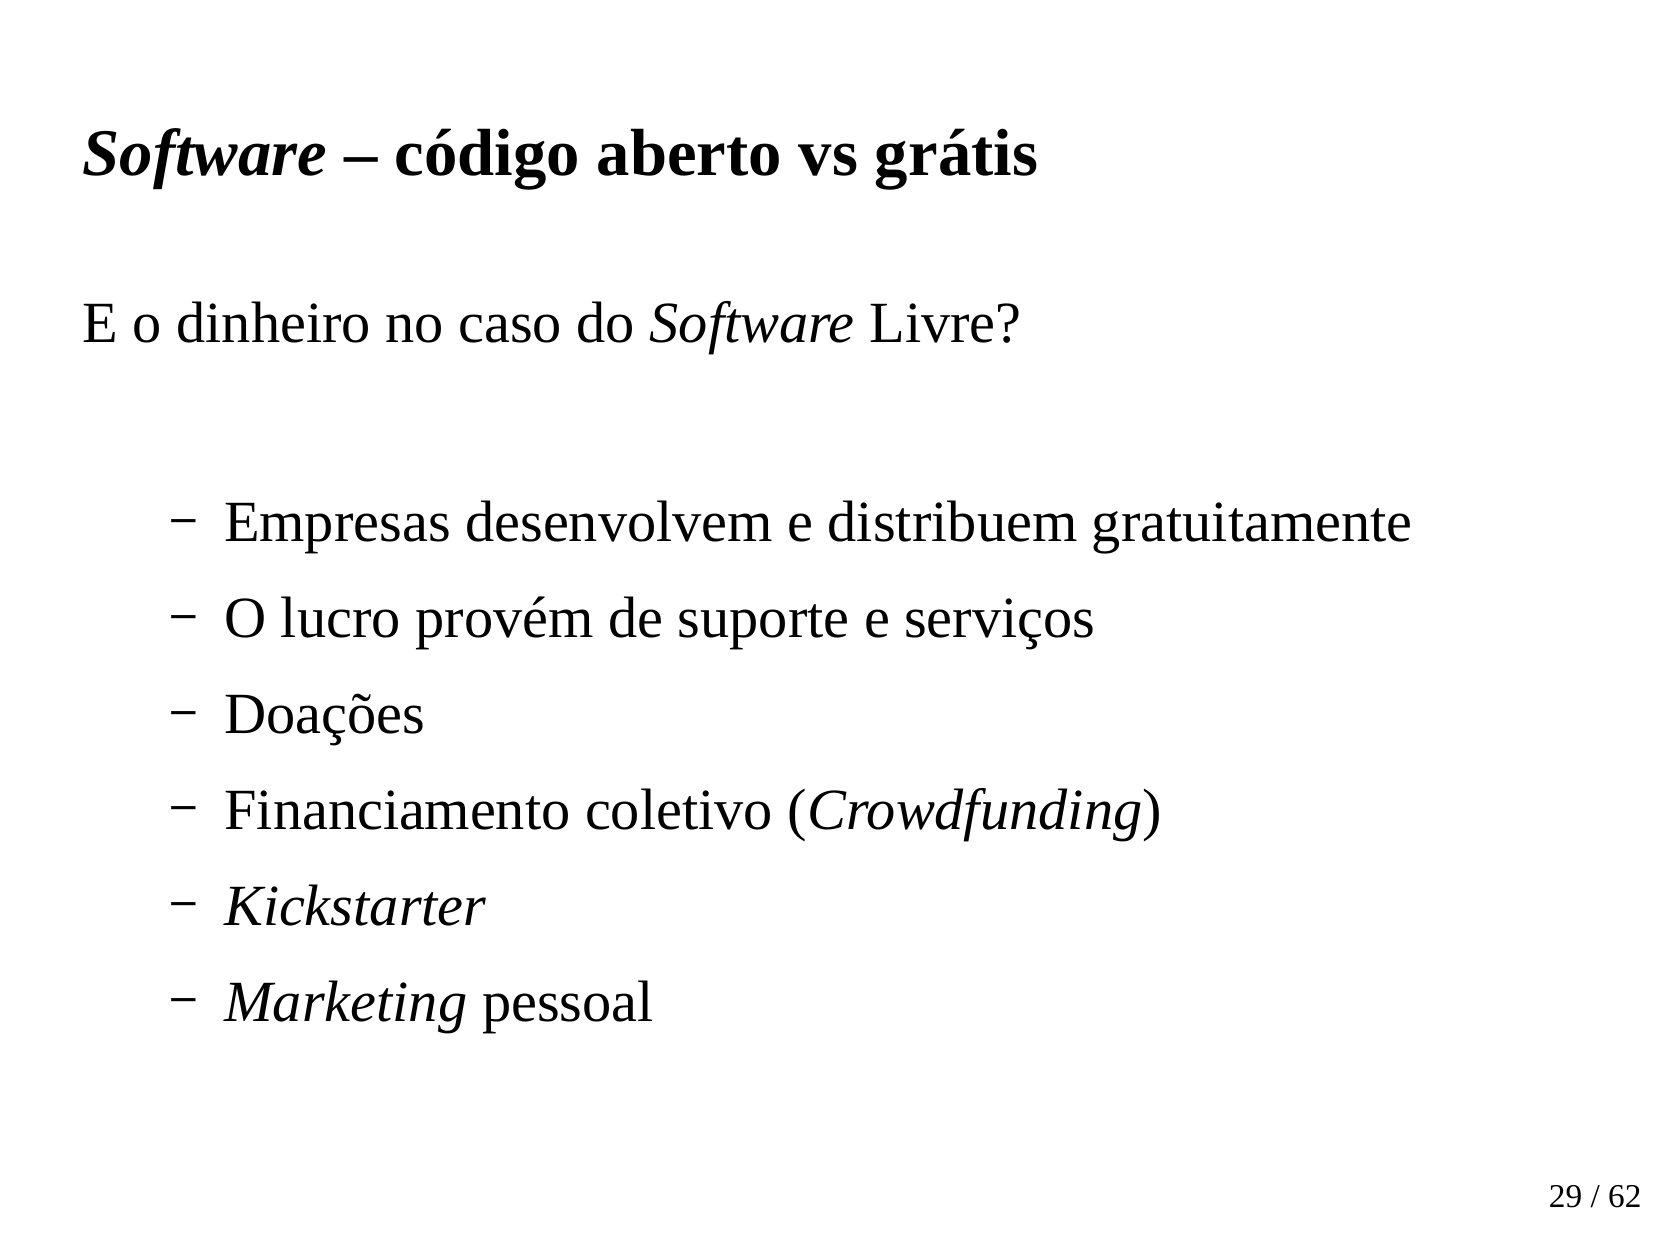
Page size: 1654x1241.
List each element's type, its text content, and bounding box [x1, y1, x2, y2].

title Software – código aberto vs grátis [82, 49, 1571, 257]
list E o dinheiro no caso do Software Livre? Empresas desenvolvem e distribuem gratuitamente O lucro provém de suporte e serviços Doações Financiamento coletivo (Crowdfunding) Kickstarter Marketing pessoal [82, 290, 1571, 1111]
